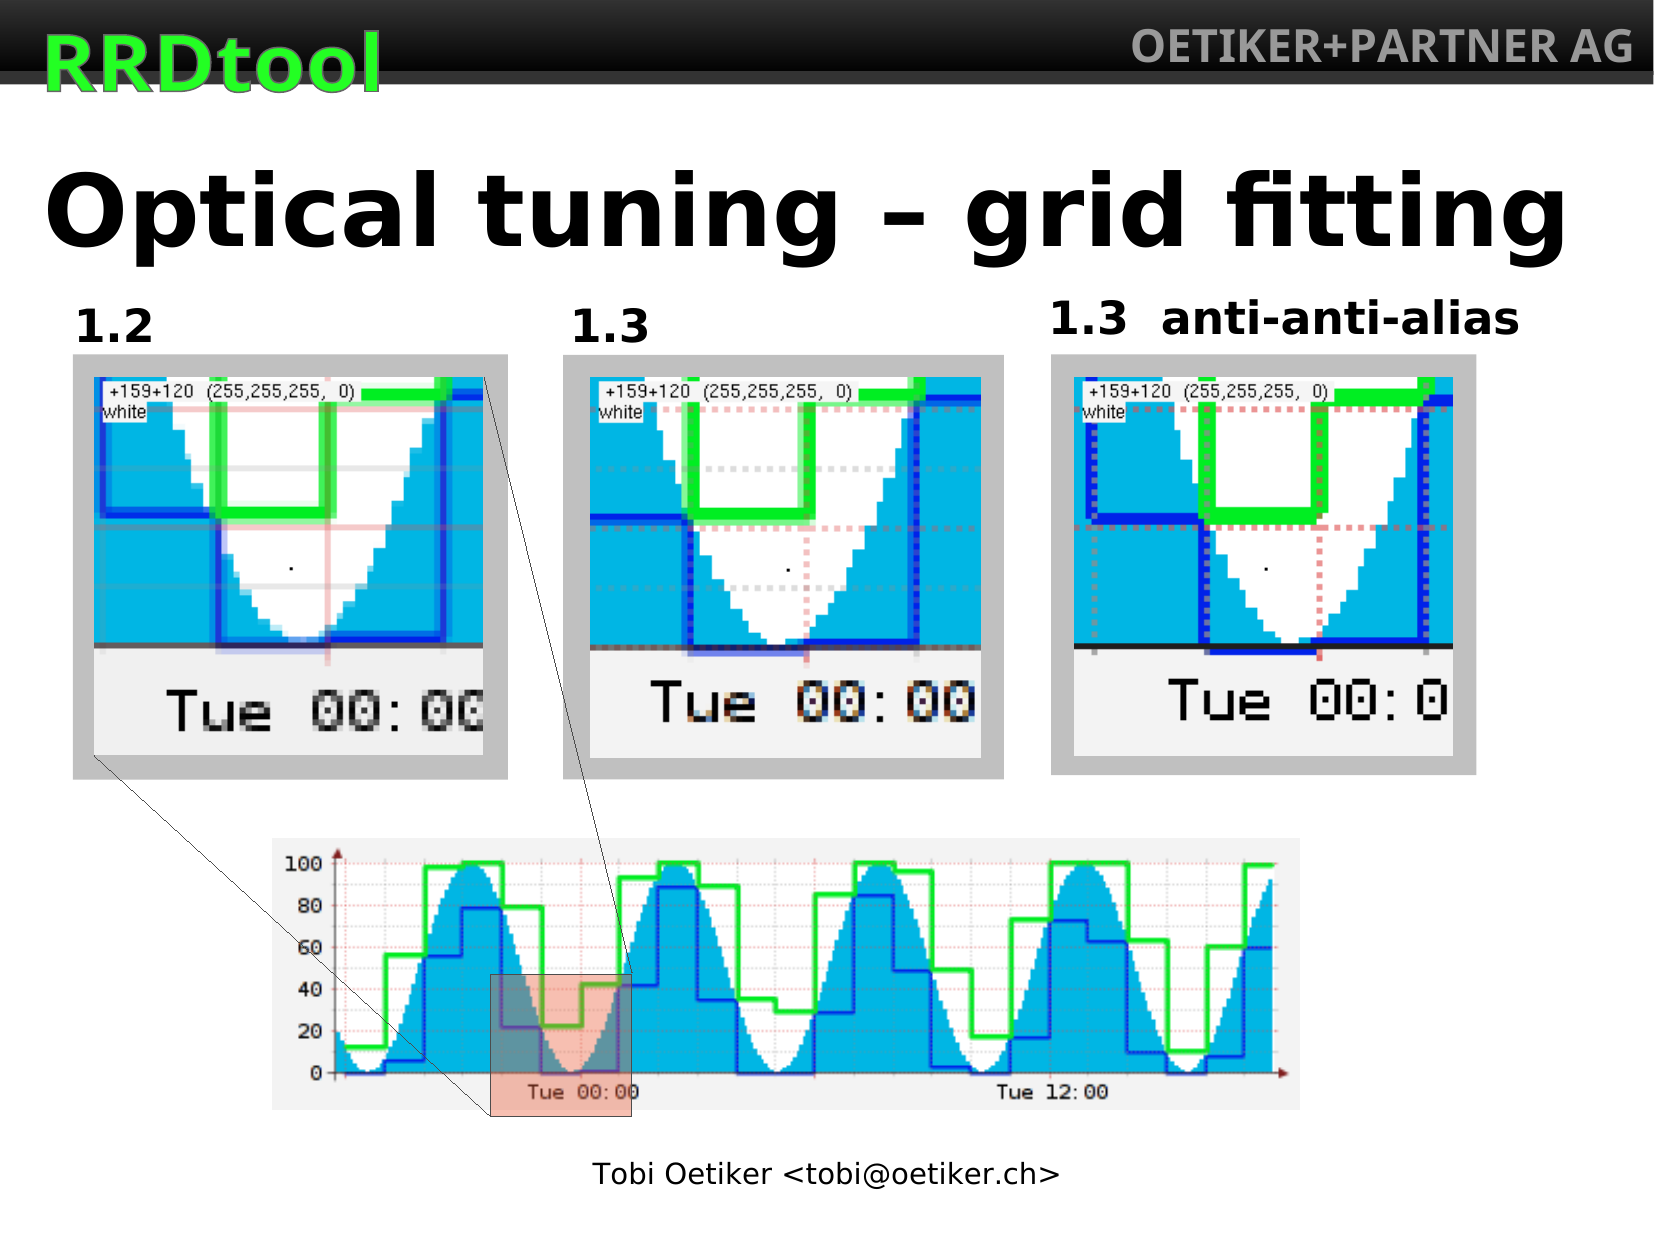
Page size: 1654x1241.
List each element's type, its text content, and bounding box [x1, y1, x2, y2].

text_box [490, 974, 632, 1117]
picture [94, 377, 483, 755]
picture [590, 377, 981, 758]
picture [1074, 377, 1453, 756]
text_box 1.3 [555, 292, 664, 361]
picture [272, 838, 1300, 1110]
title Optical tuning – grid fitting [43, 144, 1582, 280]
text_box 1.3 anti-anti-alias [1033, 284, 1538, 355]
text_box [72, 354, 508, 780]
text_box 1.2 [59, 292, 168, 361]
text_box [563, 354, 1004, 780]
text_box [1051, 355, 1477, 776]
